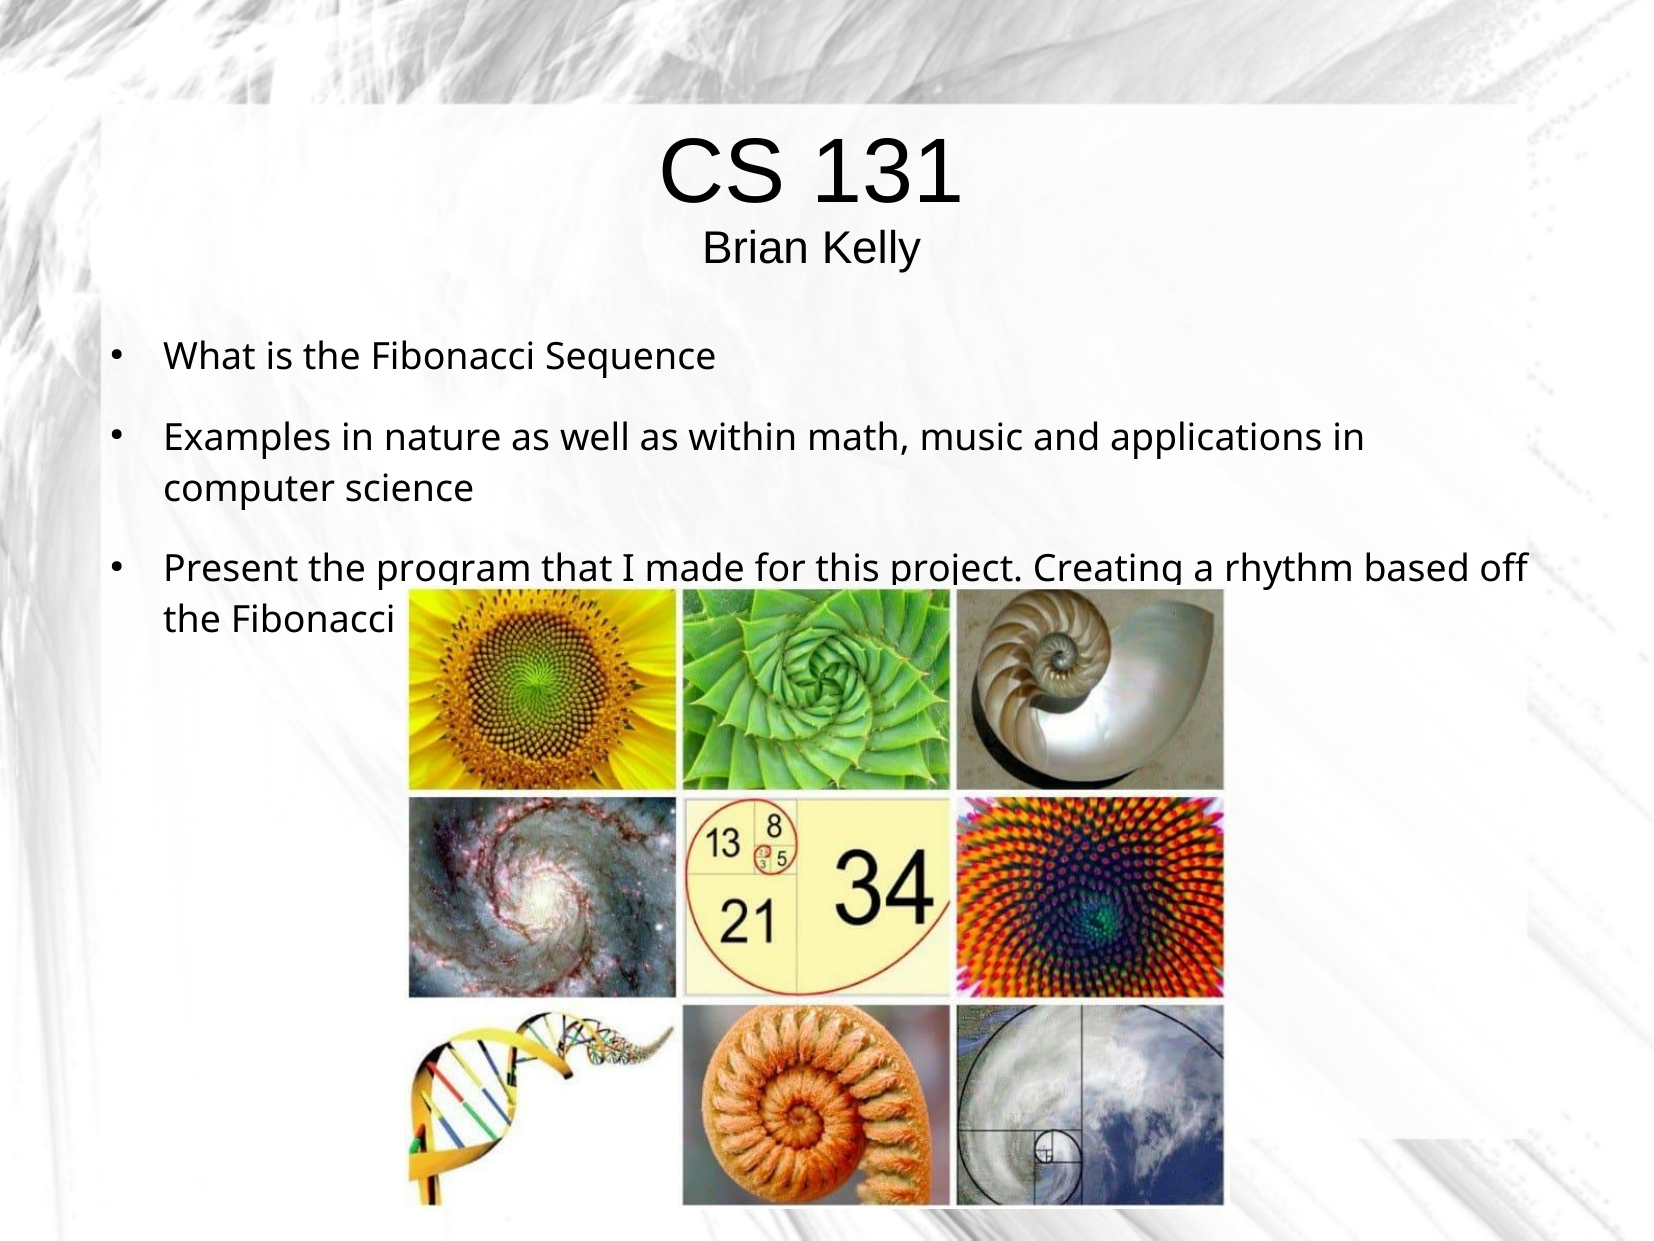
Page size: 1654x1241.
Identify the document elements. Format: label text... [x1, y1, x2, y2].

picture [0, 0, 1654, 1241]
title CS 131 Brian Kelly [118, 93, 1506, 299]
list What is the Fibonacci Sequence Examples in nature as well as within math, music and applications in computer science Present the program that I made for this project. Creating a rhythm based off the Fibonacci numbers [92, 330, 1545, 1035]
